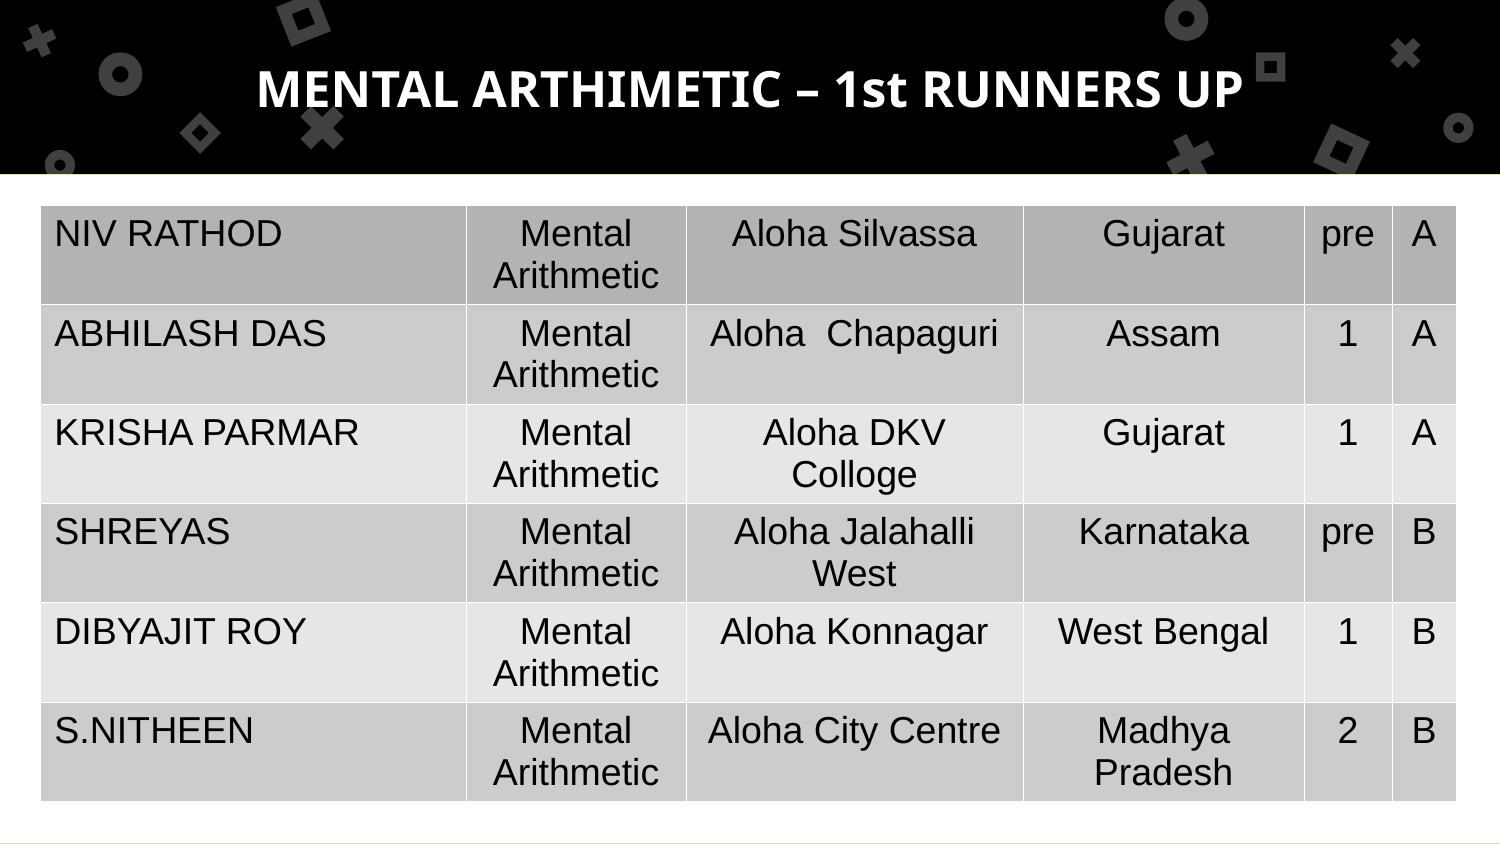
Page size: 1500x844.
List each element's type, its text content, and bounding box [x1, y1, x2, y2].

table_cell Madhya Pradesh [1024, 703, 1304, 801]
table_cell ABHILASH DAS [41, 305, 466, 404]
table_cell 2 [1305, 703, 1392, 801]
table_cell S.NITHEEN [41, 703, 466, 801]
table_cell 1 [1305, 405, 1392, 503]
text_box MENTAL ARTHIMETIC – 1st RUNNERS UP [75, 0, 1425, 175]
table_cell SHREYAS [41, 504, 466, 602]
table_cell Karnataka [1024, 504, 1304, 602]
table_header Mental Arithmetic [467, 206, 686, 304]
table_cell Aloha Konnagar [687, 603, 1023, 702]
table_cell KRISHA PARMAR [41, 405, 466, 503]
table_cell Mental Arithmetic [467, 405, 686, 503]
table_cell Mental Arithmetic [467, 504, 686, 602]
table_cell 1 [1305, 603, 1392, 702]
table_cell B [1393, 603, 1456, 702]
table_header pre [1305, 206, 1392, 304]
table_cell Aloha DKV Colloge [687, 405, 1023, 503]
table_cell DIBYAJIT ROY [41, 603, 466, 702]
table_cell B [1393, 703, 1456, 801]
table_header A [1393, 206, 1456, 304]
table_cell Aloha Chapaguri [687, 305, 1023, 404]
table_cell A [1393, 405, 1456, 503]
table_header NIV RATHOD [41, 206, 466, 304]
table_cell Gujarat [1024, 405, 1304, 503]
table_cell West Bengal [1024, 603, 1304, 702]
table_cell A [1393, 305, 1456, 404]
table_cell Mental Arithmetic [467, 703, 686, 801]
table_cell Assam [1024, 305, 1304, 404]
table_cell 1 [1305, 305, 1392, 404]
table_cell Mental Arithmetic [467, 305, 686, 404]
table_cell B [1393, 504, 1456, 602]
table_cell pre [1305, 504, 1392, 602]
table_header Aloha Silvassa [687, 206, 1023, 304]
table_cell Aloha City Centre [687, 703, 1023, 801]
table_header Gujarat [1024, 206, 1304, 304]
table_cell Aloha Jalahalli West [687, 504, 1023, 602]
table_cell Mental Arithmetic [467, 603, 686, 702]
